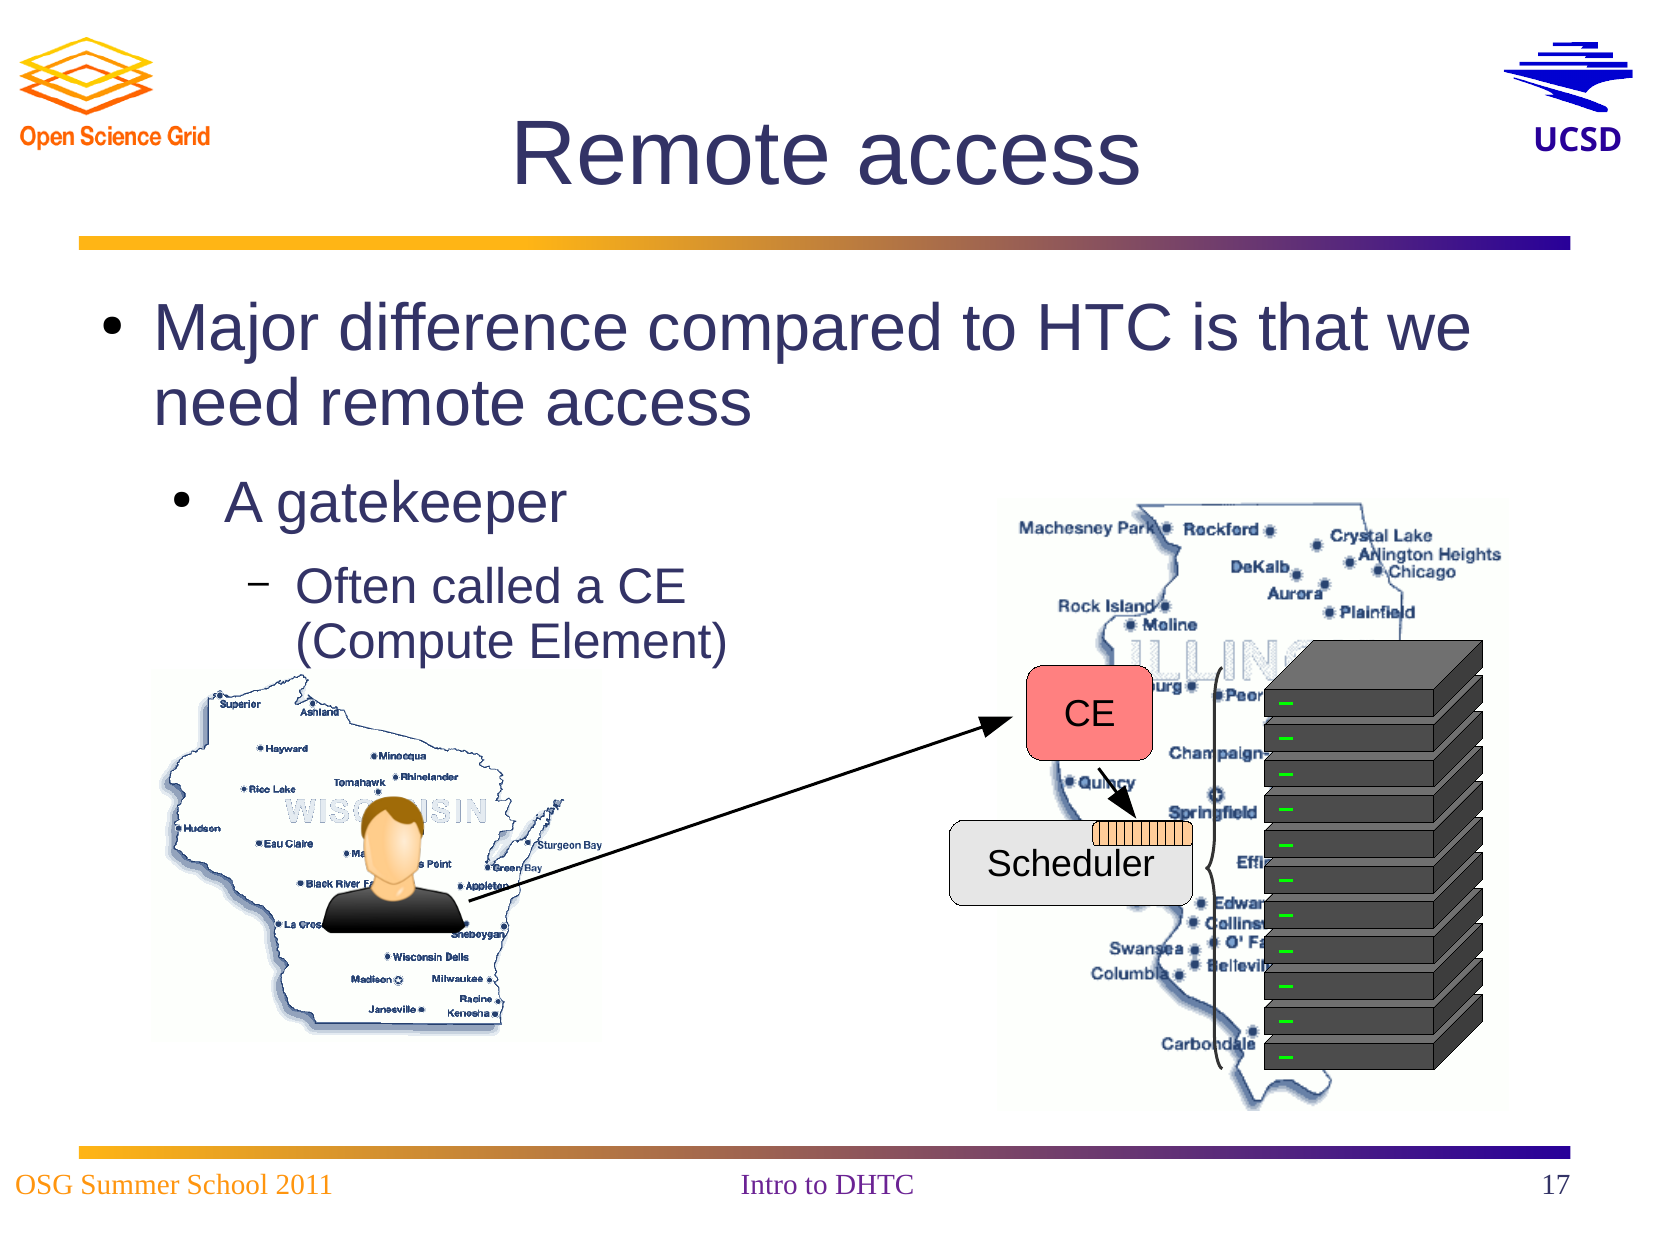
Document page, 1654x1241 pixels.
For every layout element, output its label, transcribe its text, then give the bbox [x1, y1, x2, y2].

picture [1495, 42, 1637, 118]
text_box [1264, 711, 1483, 787]
text_box [1264, 675, 1483, 752]
text_box [1264, 958, 1483, 1035]
picture [0, 14, 229, 167]
text_box [1264, 640, 1483, 717]
text_box [1264, 923, 1483, 1000]
text_box [1264, 888, 1483, 964]
text_box [1264, 781, 1483, 858]
text_box [1264, 994, 1483, 1070]
picture [997, 498, 1509, 1111]
text_box [1264, 817, 1483, 894]
text_box [1264, 746, 1483, 823]
text_box [1264, 852, 1483, 929]
text_box [1092, 821, 1193, 846]
text_box Scheduler [949, 820, 1193, 906]
title Remote access [82, 49, 1571, 257]
text_box CE [1026, 665, 1153, 761]
list Major difference compared to HTC is that we need remote access A gatekeeper Often called a CE (Compute Element) [82, 290, 1571, 1109]
